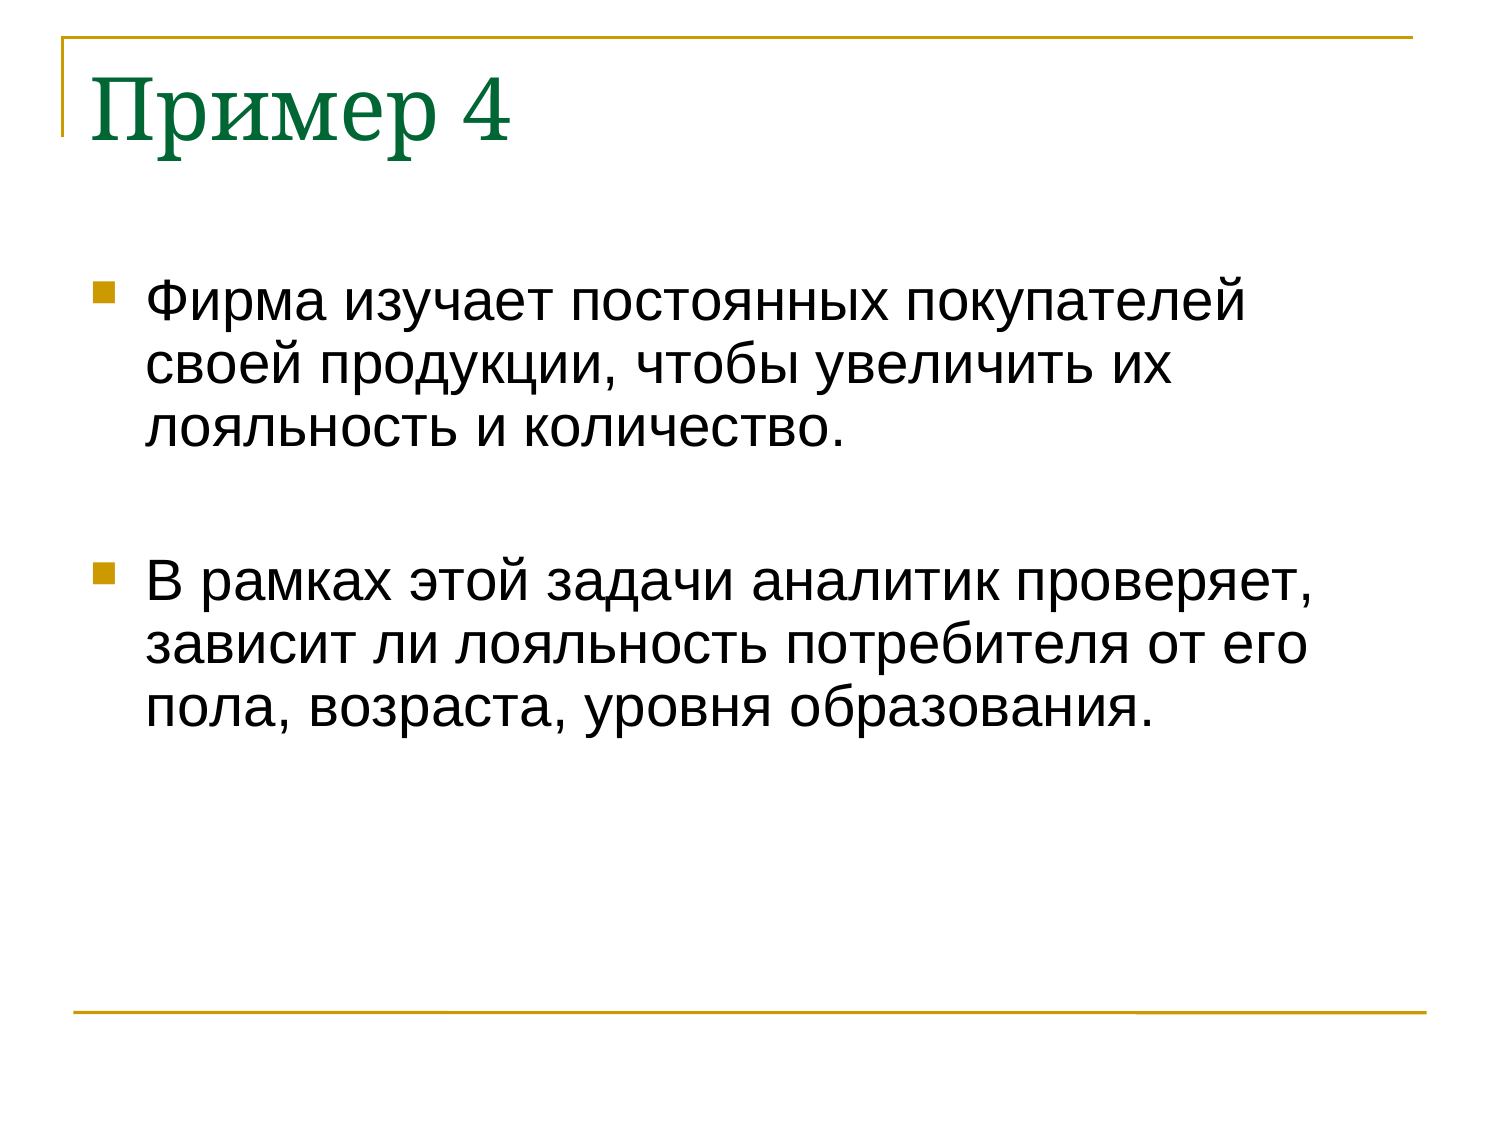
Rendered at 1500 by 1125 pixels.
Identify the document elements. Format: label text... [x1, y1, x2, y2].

title Пример 4 [75, 45, 1426, 233]
list Фирма изучает постоянных покупателей своей продукции, чтобы увеличить их лояльность и количество. В рамках этой задачи аналитик проверяет, зависит ли лояльность потребителя от его пола, возраста, уровня образования. [75, 262, 1426, 1006]
